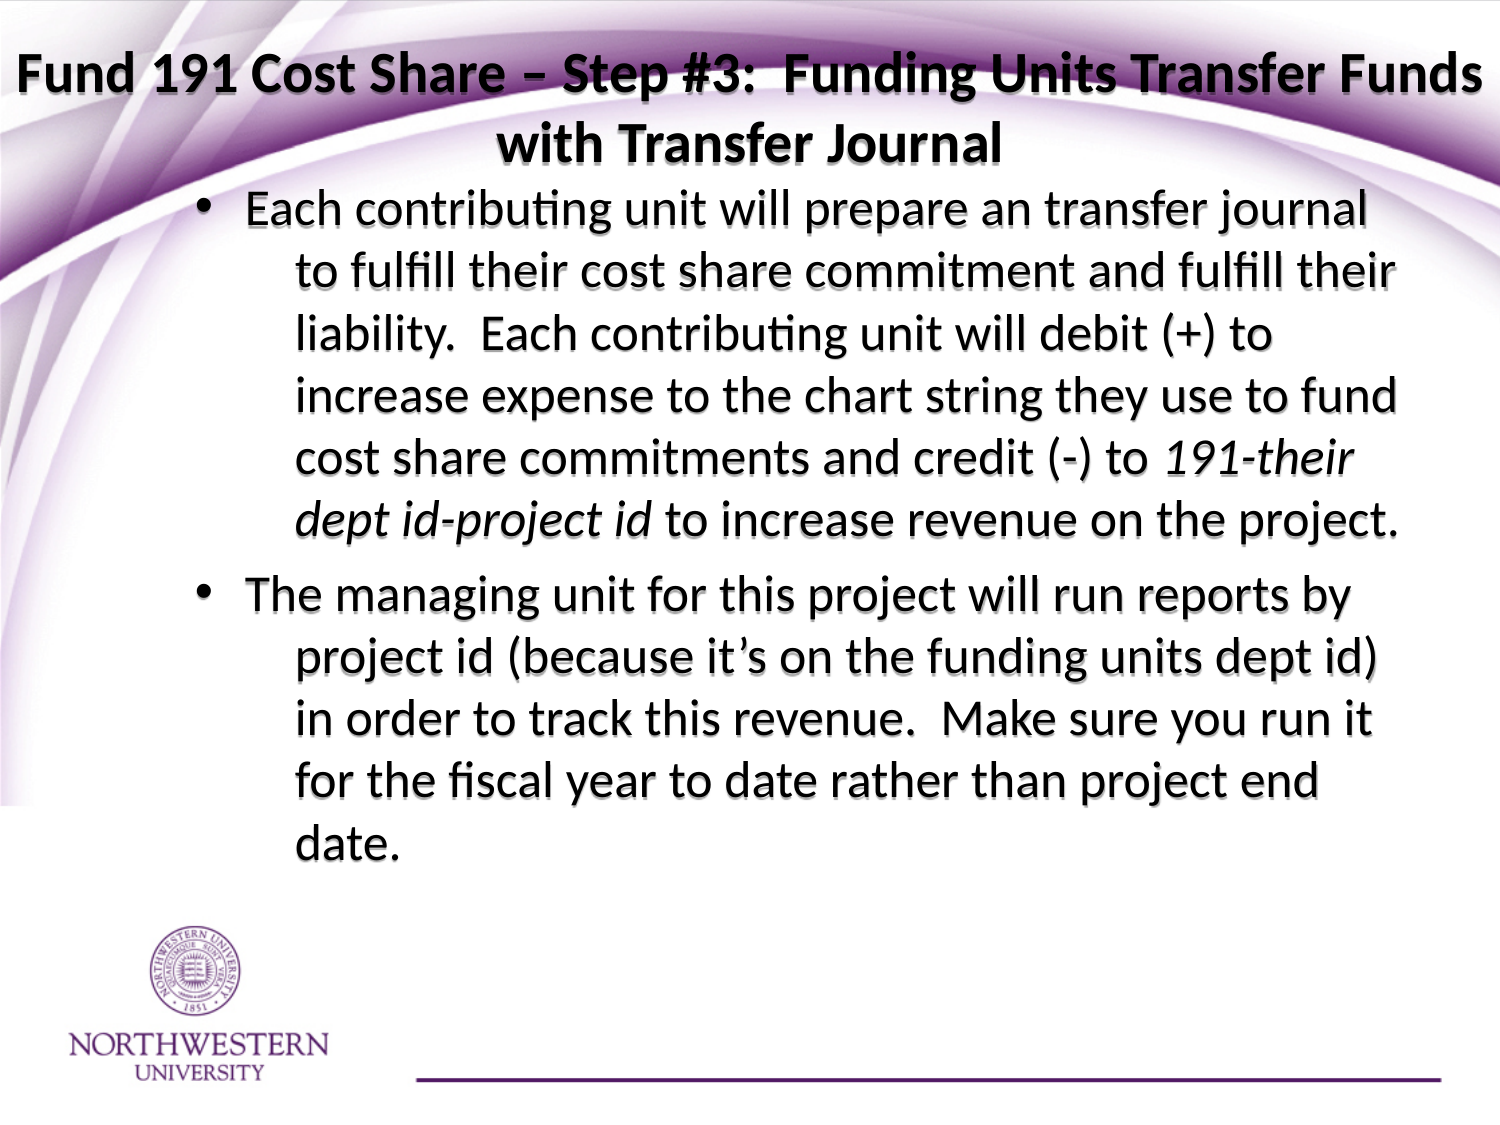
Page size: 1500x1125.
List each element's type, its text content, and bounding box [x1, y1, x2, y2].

list Each contributing unit will prepare an transfer journal to fulfill their cost share commitment and fulfill their liability. Each contributing unit will debit (+) to increase expense to the chart string they use to fund cost share commitments and credit (-) to 191-their dept id-project id to increase revenue on the project. The managing unit for this project will run reports by project id (because it’s on the funding units dept id) in order to track this revenue. Make sure you run it for the fiscal year to date rather than project end date. [179, 166, 1426, 912]
title Fund 191 Cost Share – Step #3: Funding Units Transfer Funds with Transfer Journal [0, 26, 1500, 167]
